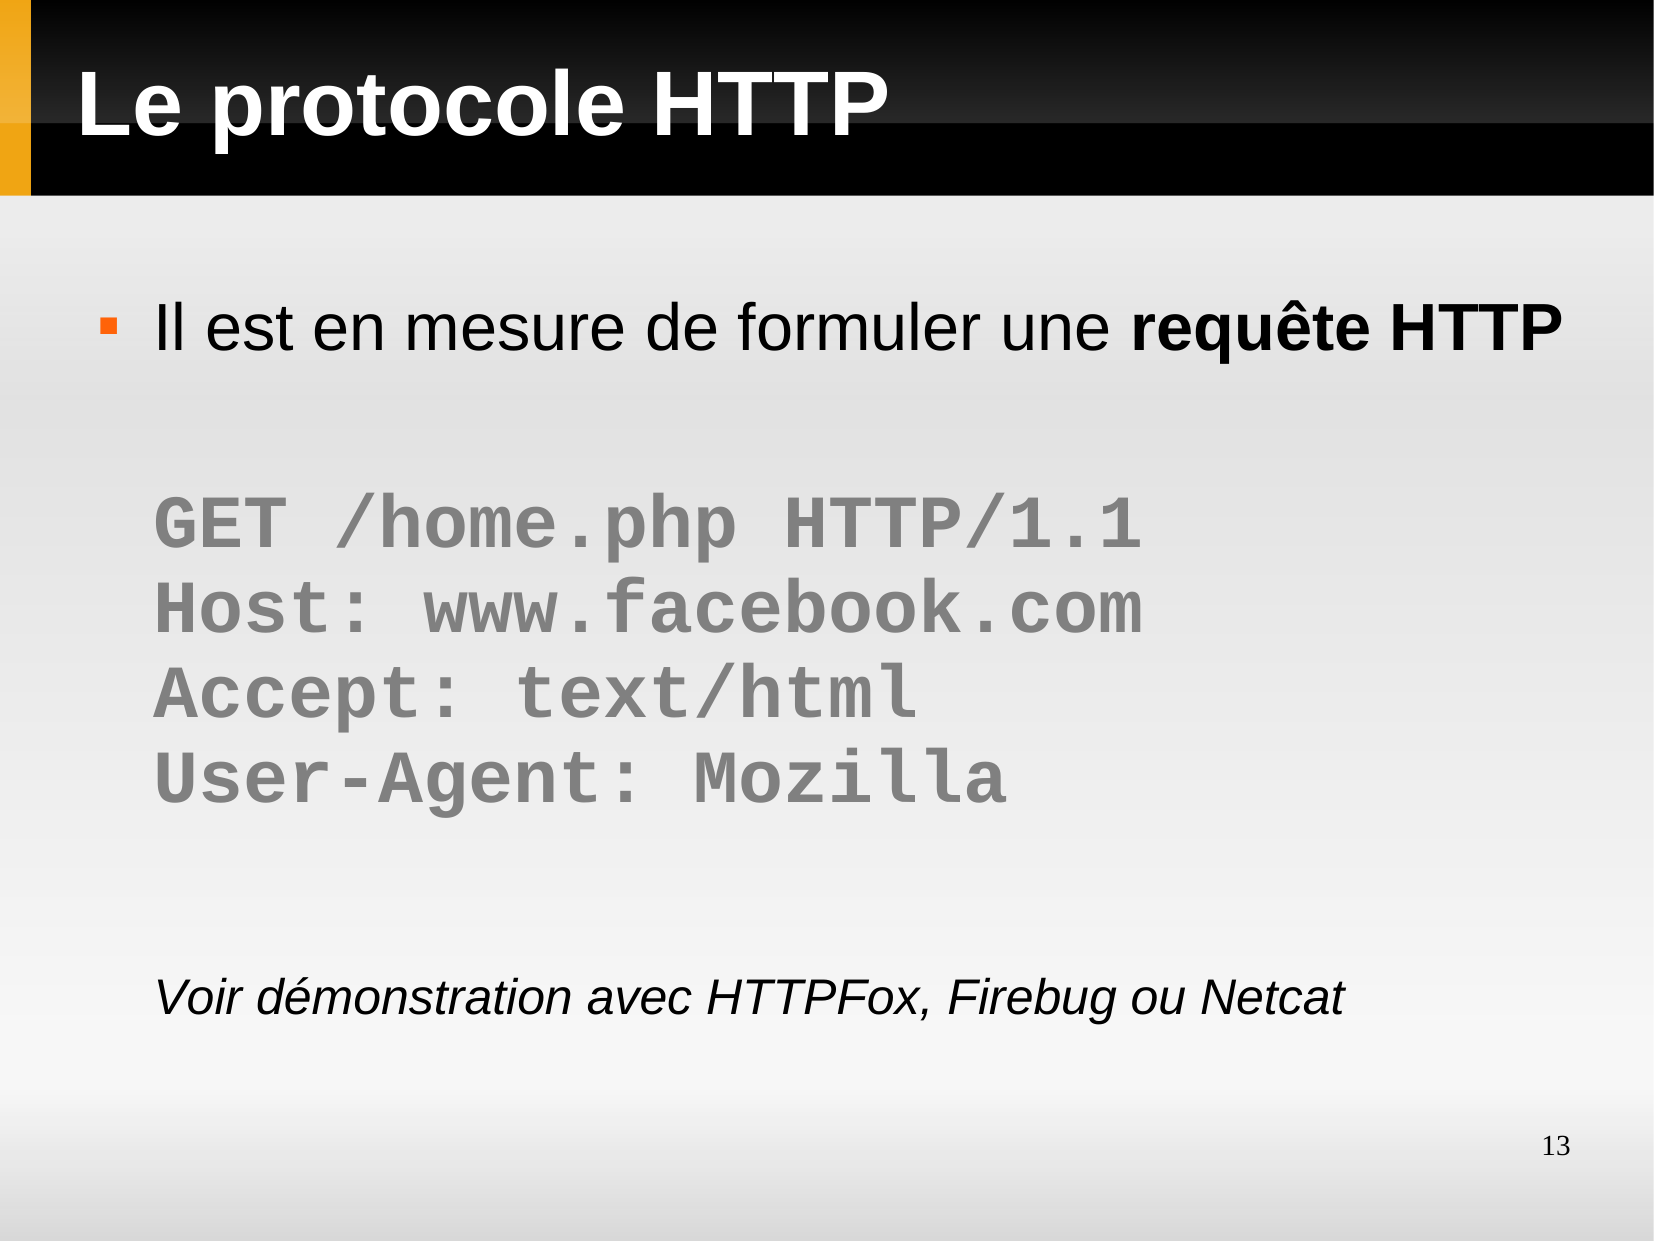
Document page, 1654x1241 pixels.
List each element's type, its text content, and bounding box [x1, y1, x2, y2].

picture [0, 0, 1654, 1241]
title Le protocole HTTP [76, 0, 1565, 208]
list Il est en mesure de formuler une requête HTTP GET /home.php HTTP/1.1 Host: www.facebook.com Accept: text/html User-Agent: Mozilla Voir démonstration avec HTTPFox, Firebug ou Netcat [82, 290, 1571, 1109]
